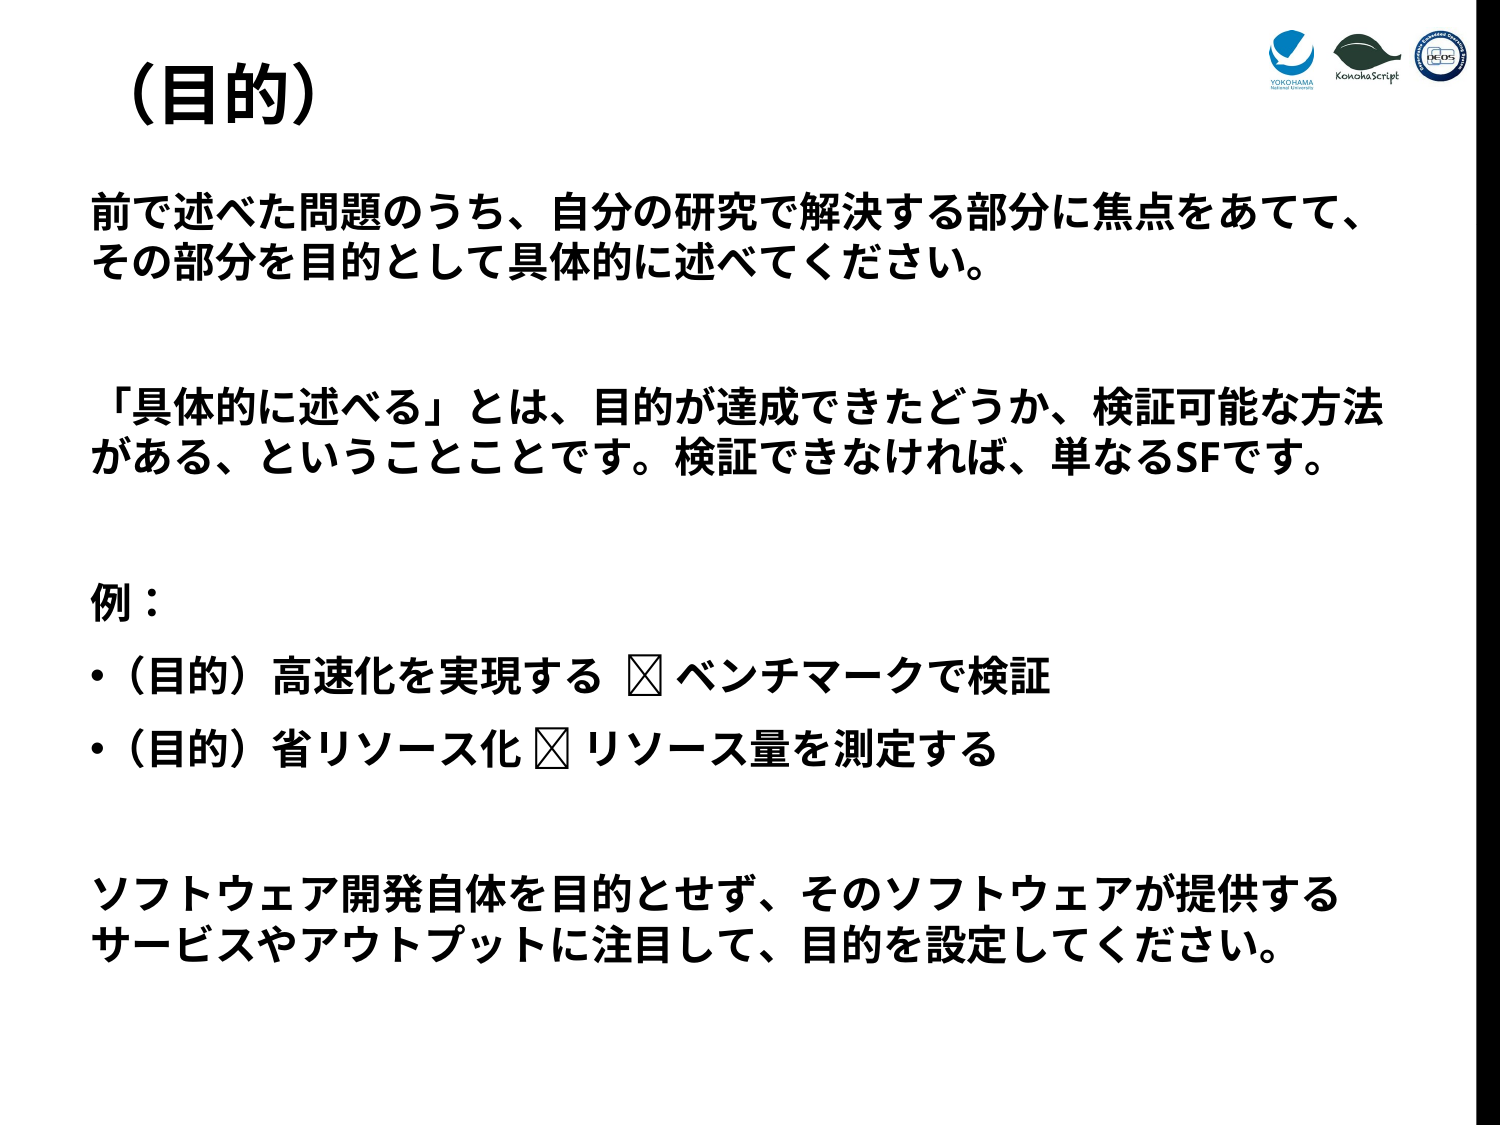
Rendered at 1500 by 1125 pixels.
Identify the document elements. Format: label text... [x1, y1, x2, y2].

picture [1269, 30, 1314, 67]
picture [1409, 27, 1472, 87]
title （目的） [75, 35, 1220, 141]
picture [1326, 27, 1408, 88]
list 前で述べた問題のうち、自分の研究で解決する部分に焦点をあてて、その部分を目的として具体的に述べてください。 「具体的に述べる」とは、目的が達成できたどうか、検証可能な方法がある、ということことです。検証できなければ、単なるSFです。 例： （目的）高速化を実現する  ベンチマークで検証 （目的）省リソース化  リソース量を測定する ソフトウェア開発自体を目的とせず、そのソフトウェアが提供するサービスやアウトプットに注目して、目的を設定してください。 [75, 177, 1428, 1077]
picture [1269, 57, 1314, 90]
